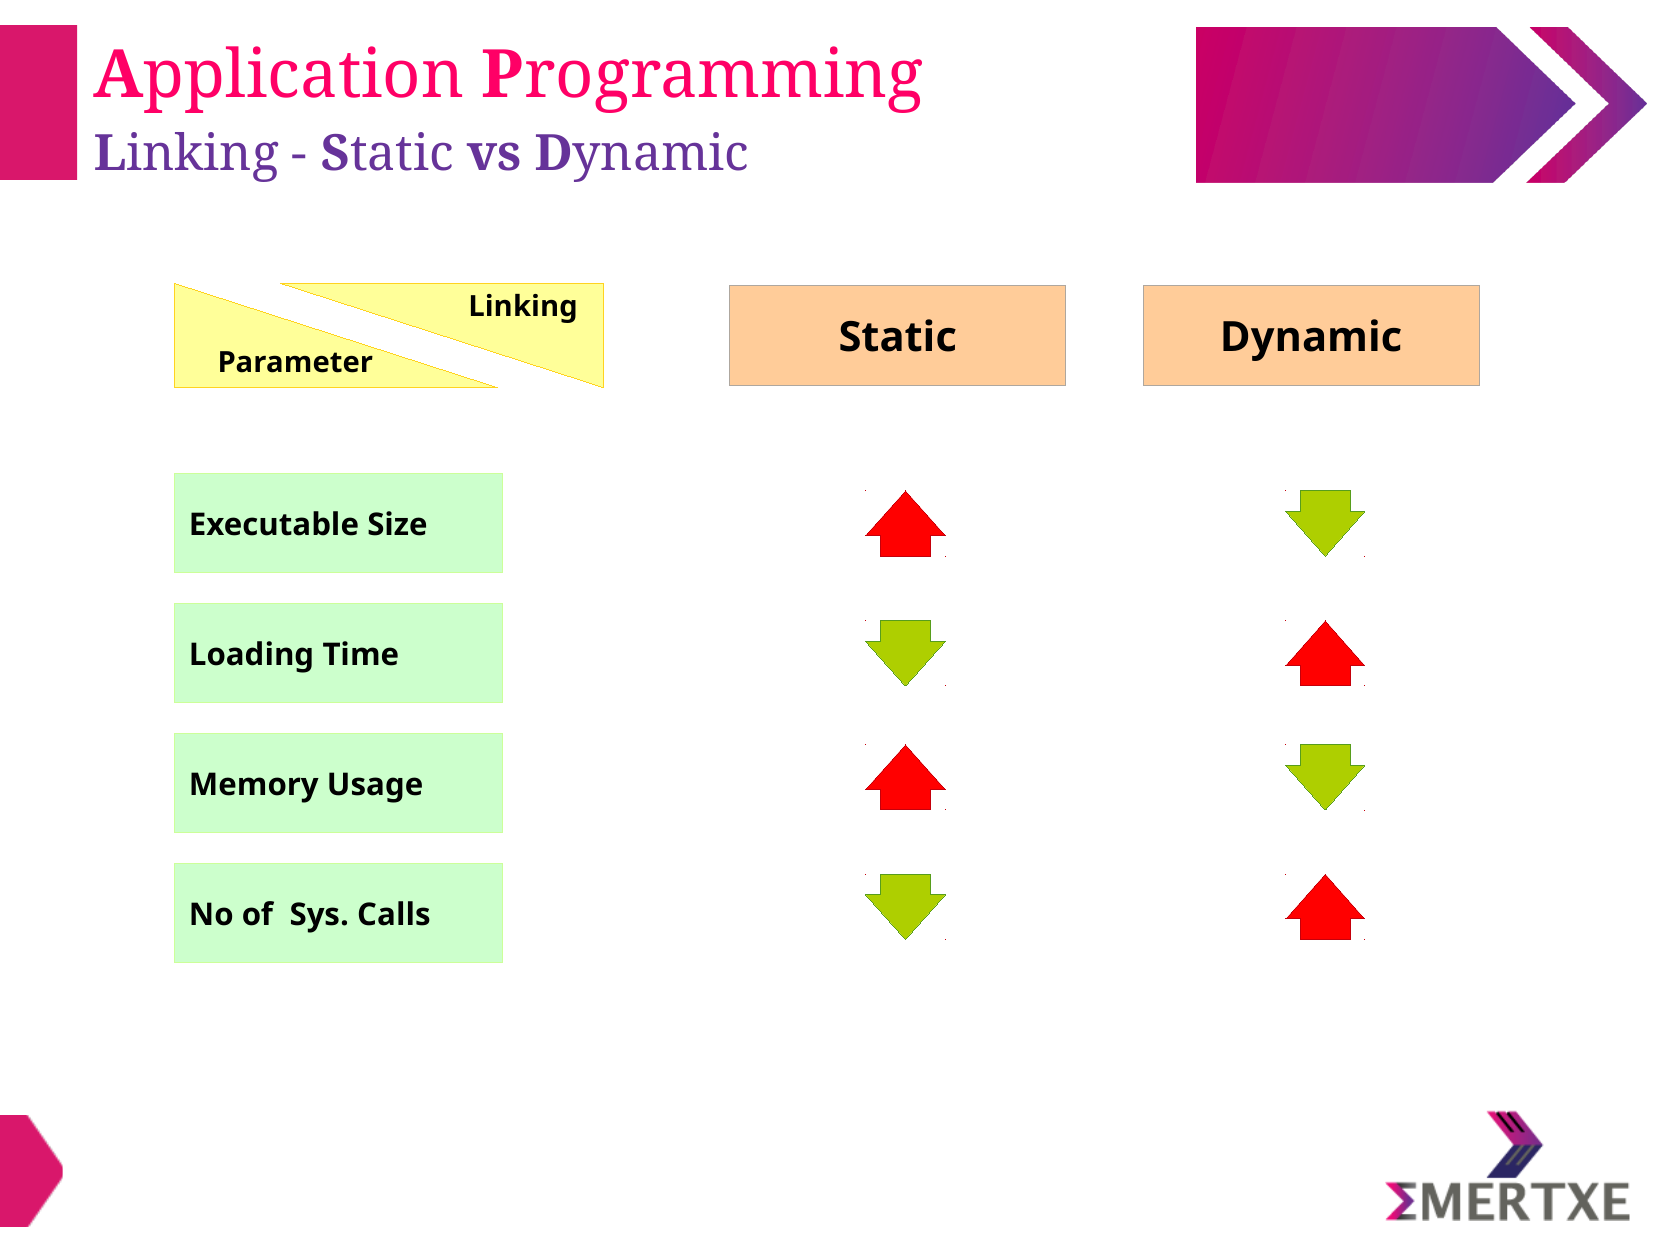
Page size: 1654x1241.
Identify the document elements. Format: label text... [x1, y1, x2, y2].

text_box Loading Time [174, 603, 503, 703]
text_box No of Sys. Calls [174, 863, 503, 963]
text_box [1285, 490, 1365, 557]
text_box Linking [453, 278, 612, 337]
text_box [280, 283, 604, 388]
text_box [865, 874, 946, 940]
text_box Parameter [174, 283, 498, 388]
text_box Static [729, 285, 1066, 386]
text_box [1285, 620, 1365, 686]
text_box [865, 620, 946, 686]
text_box [865, 744, 946, 810]
picture [1571, 27, 1647, 183]
picture [1385, 1107, 1631, 1221]
text_box [1285, 744, 1365, 810]
title Application Programming Linking - Static vs Dynamic [93, 2, 1571, 210]
text_box Dynamic [1143, 285, 1480, 386]
text_box [1285, 874, 1365, 940]
text_box [865, 490, 946, 557]
text_box Memory Usage [174, 733, 503, 833]
text_box Executable Size [174, 473, 503, 573]
